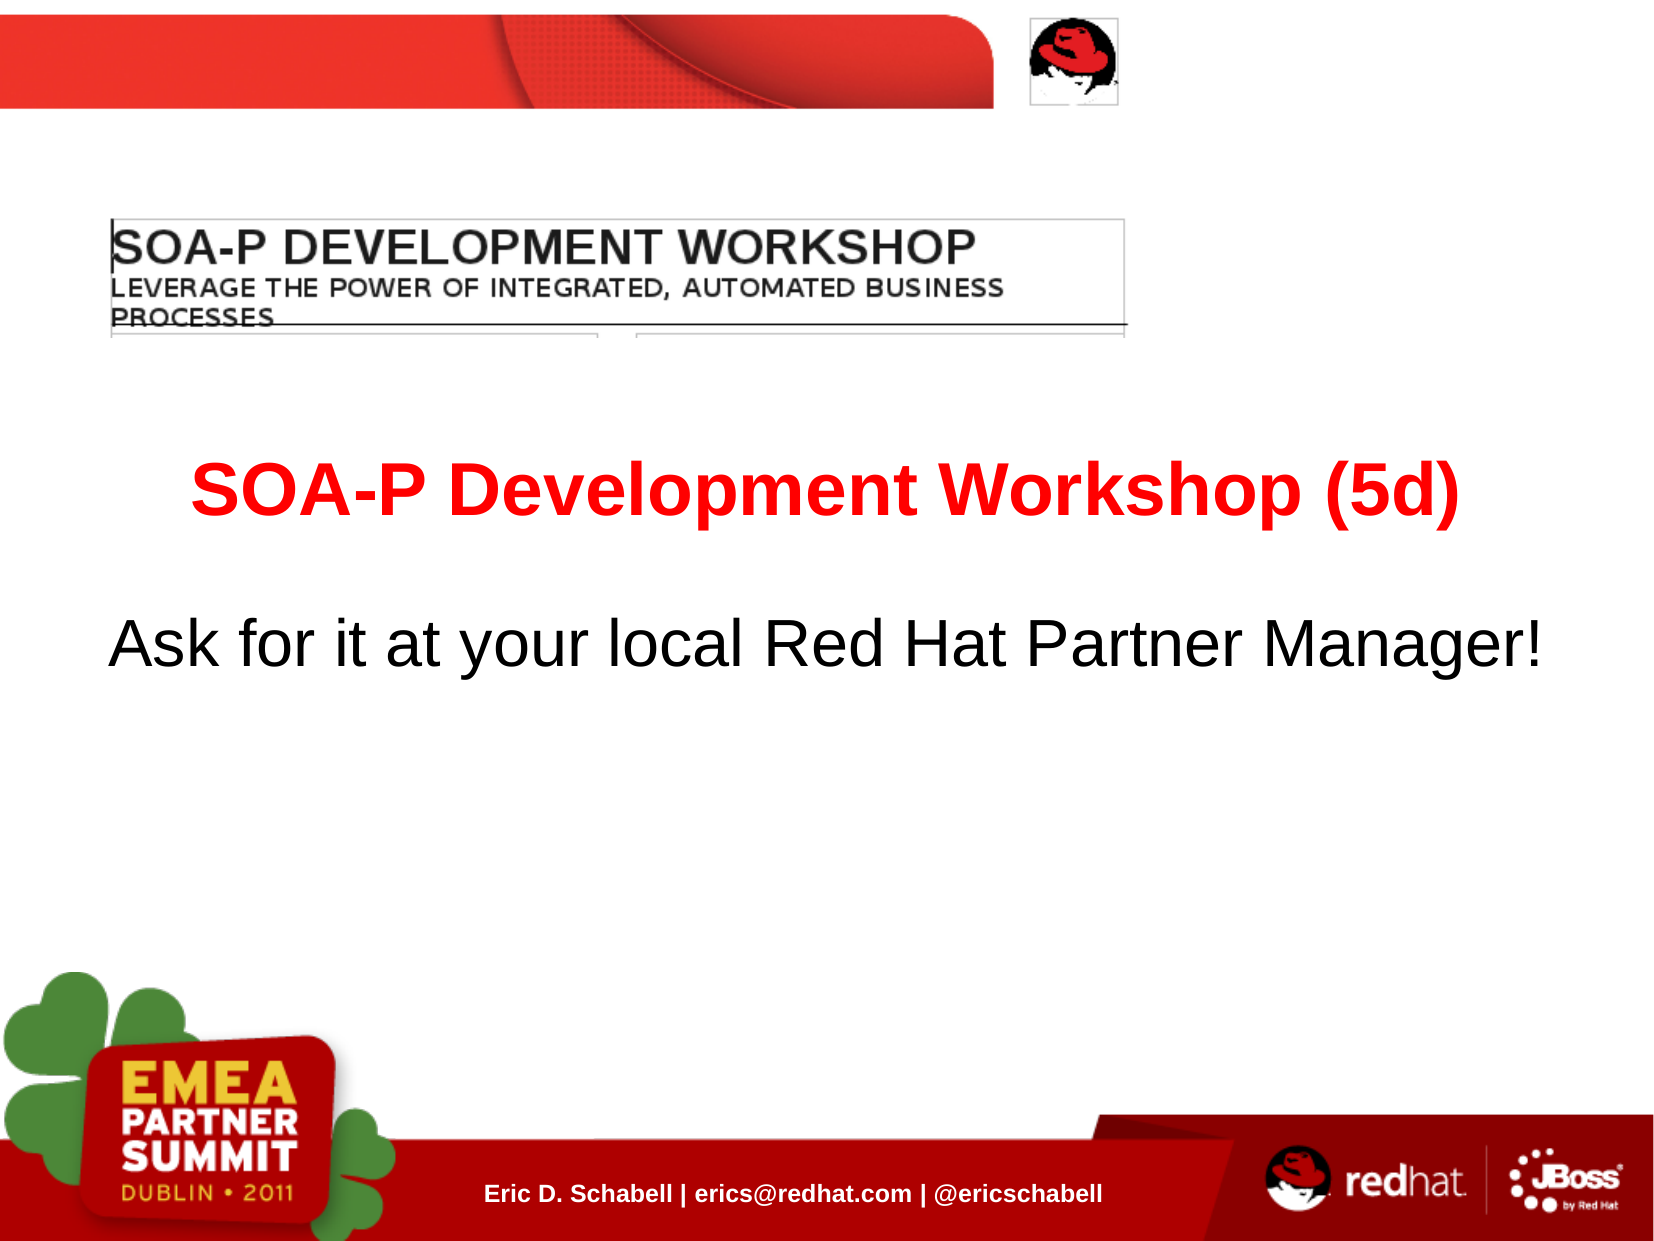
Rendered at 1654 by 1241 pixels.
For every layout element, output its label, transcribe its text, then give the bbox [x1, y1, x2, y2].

picture [0, 972, 1654, 1241]
picture [0, 4, 1133, 338]
subtitle SOA-P Development Workshop (5d) Ask for it at your local Red Hat Partner Manager! [82, 55, 1571, 1056]
